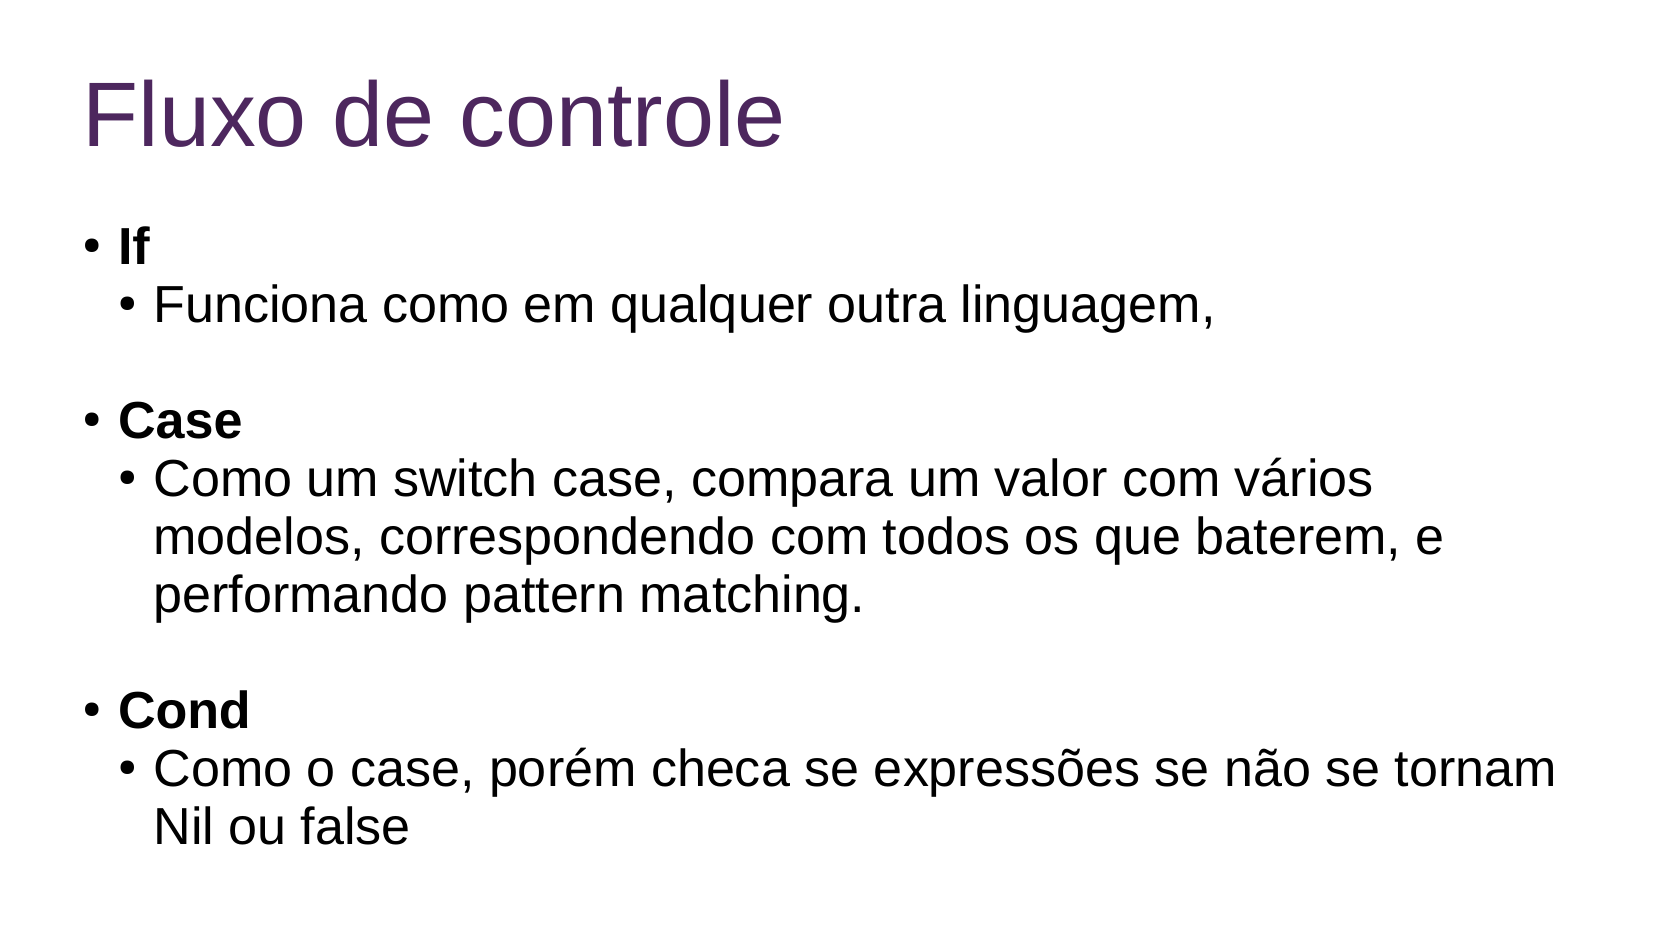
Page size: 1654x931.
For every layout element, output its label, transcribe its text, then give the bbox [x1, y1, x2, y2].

title Fluxo de controle [82, 37, 1571, 193]
text_box If Funciona como em qualquer outra linguagem, Case Como um switch case, compara um valor com vários modelos, correspondendo com todos os que baterem, e performando pattern matching. Cond Como o case, porém checa se expressões se não se tornam Nil ou false [82, 217, 1571, 931]
